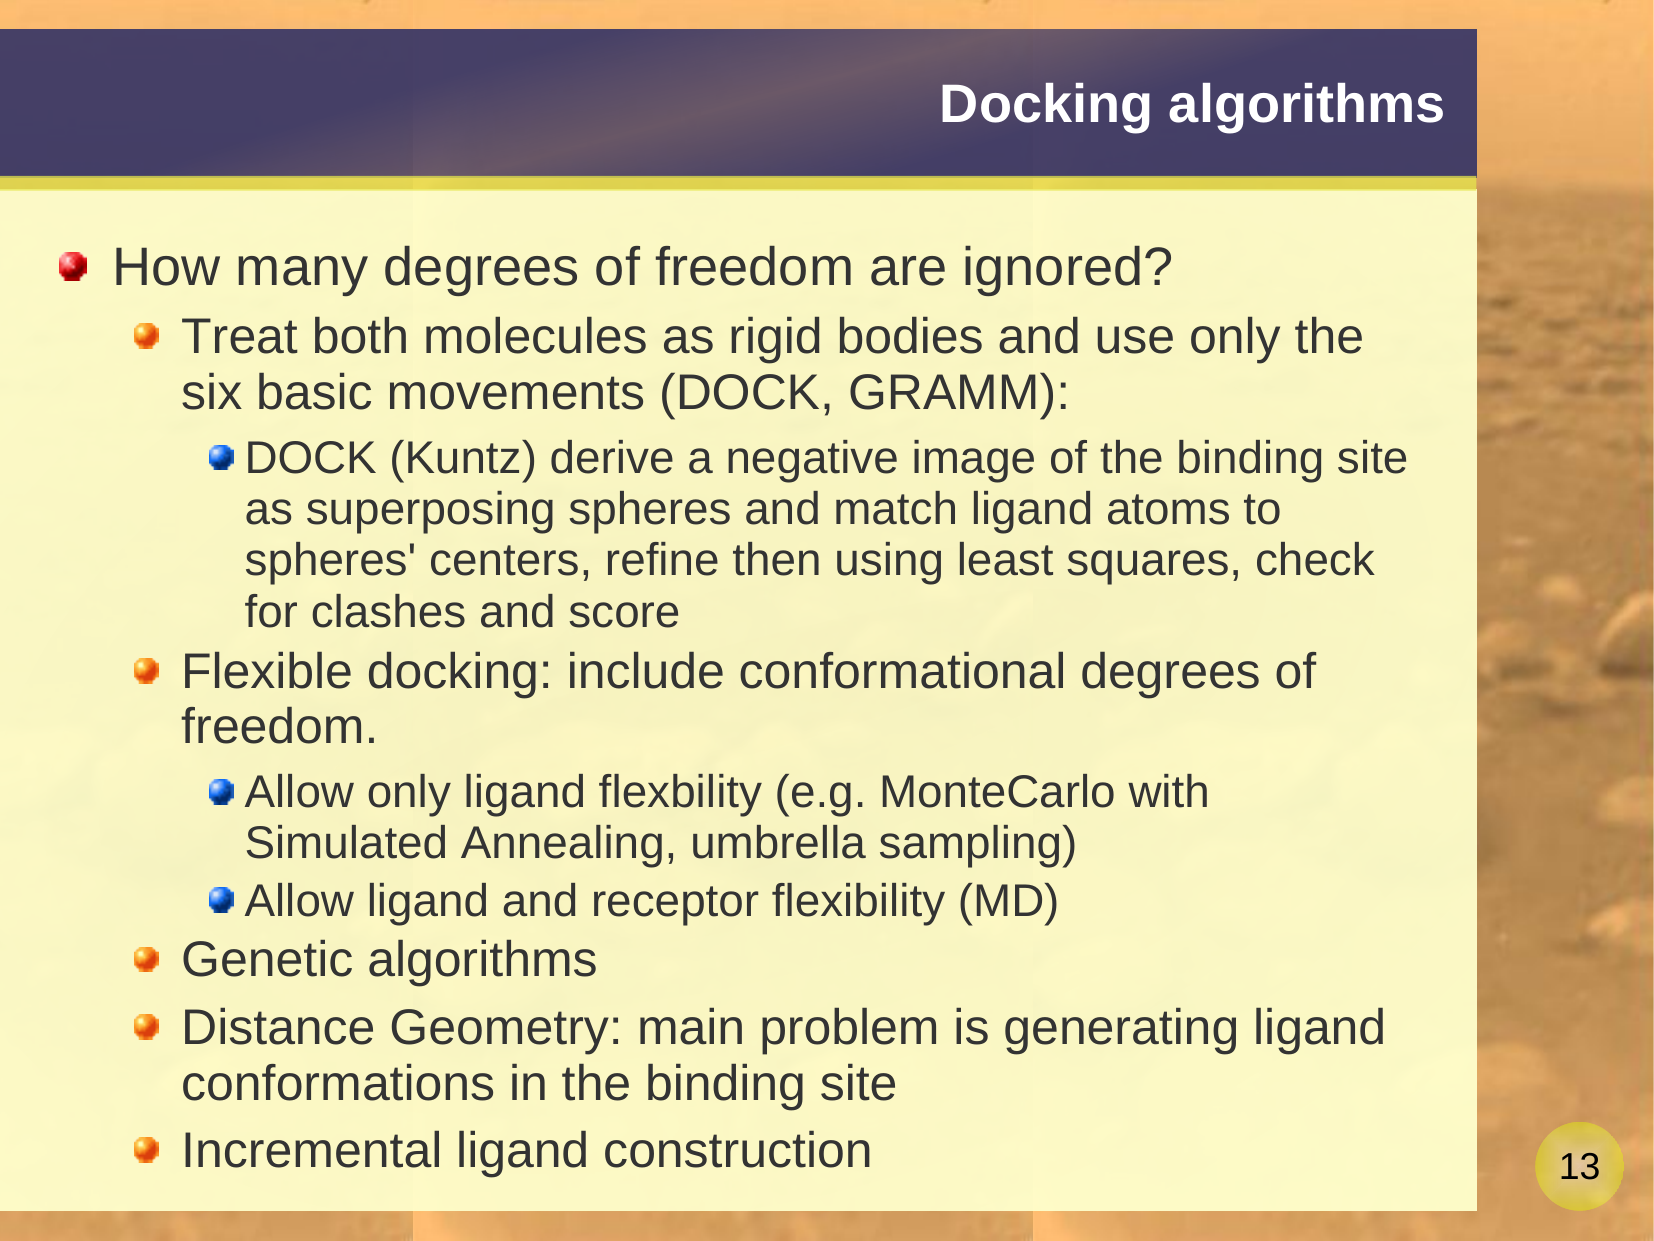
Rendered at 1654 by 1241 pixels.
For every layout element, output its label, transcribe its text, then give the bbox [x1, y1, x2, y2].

picture [0, 0, 1654, 1241]
title Docking algorithms [29, 59, 1447, 148]
list How many degrees of freedom are ignored? Treat both molecules as rigid bodies and use only the six basic movements (DOCK, GRAMM): DOCK (Kuntz) derive a negative image of the binding site as superposing spheres and match ligand atoms to spheres' centers, refine then using least squares, check for clashes and score Flexible docking: include conformational degrees of freedom. Allow only ligand flexbility (e.g. MonteCarlo with Simulated Annealing, umbrella sampling) Allow ligand and receptor flexibility (MD) Genetic algorithms Distance Geometry: main problem is generating ligand conformations in the binding site Incremental ligand construction [59, 236, 1418, 1182]
